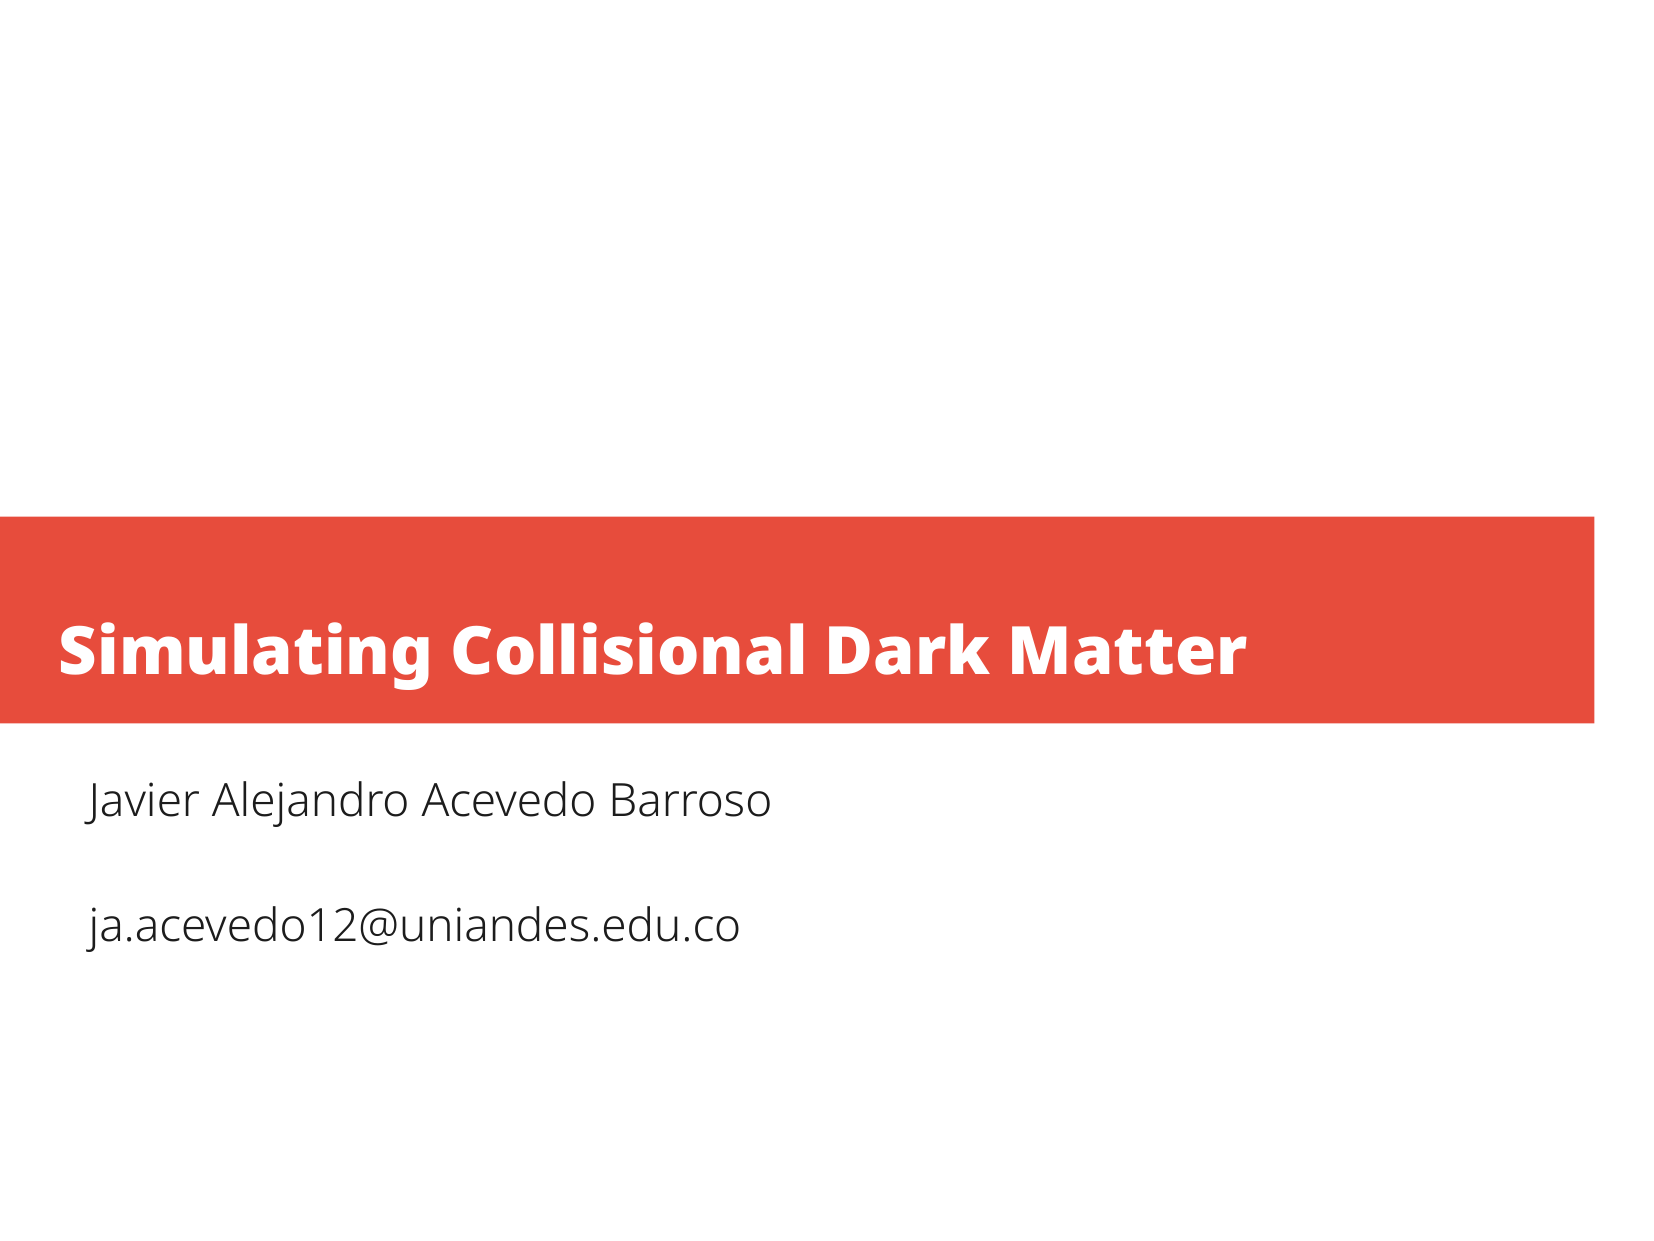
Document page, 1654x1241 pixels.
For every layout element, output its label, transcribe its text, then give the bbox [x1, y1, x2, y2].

title Simulating Collisional Dark Matter [59, 546, 1595, 694]
subtitle Javier Alejandro Acevedo Barroso ja.acevedo12@uniandes.edu.co [88, 767, 1595, 1182]
